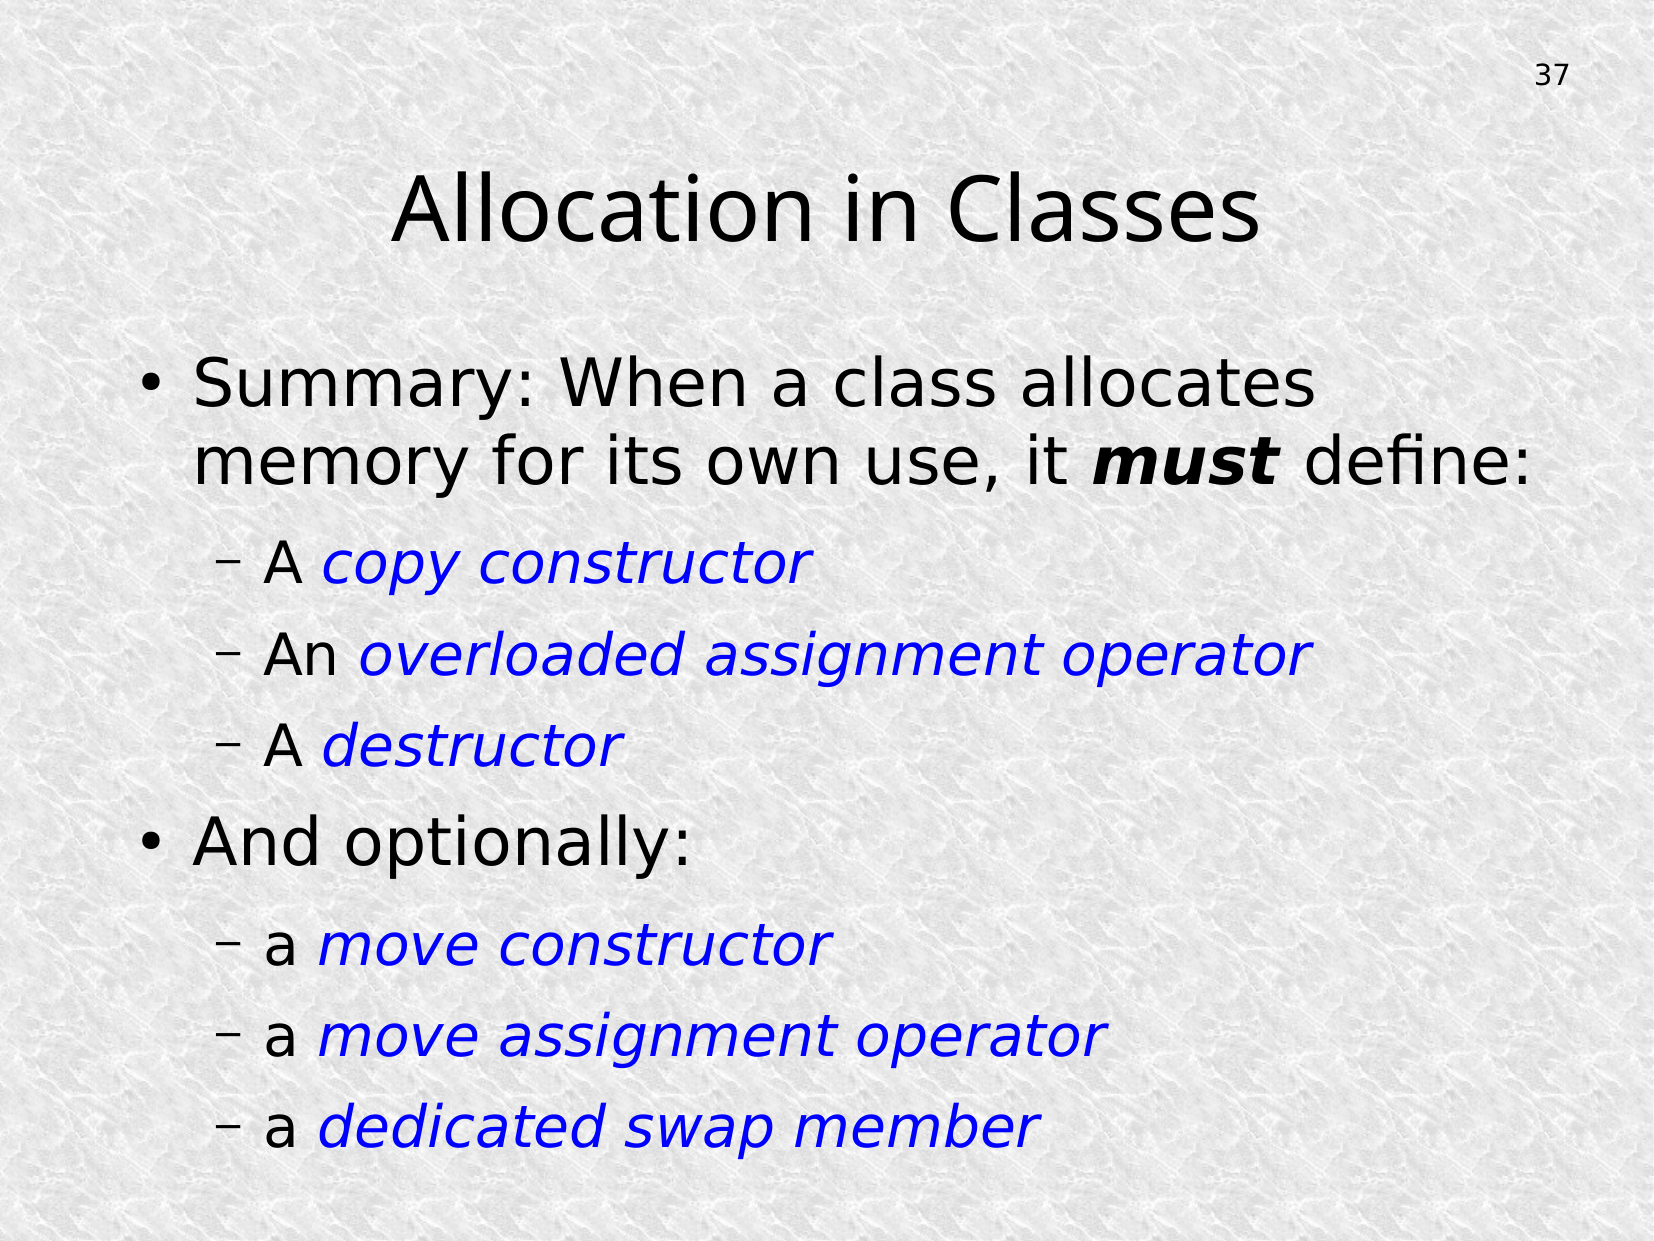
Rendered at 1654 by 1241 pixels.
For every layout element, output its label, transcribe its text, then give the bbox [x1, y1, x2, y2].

list Summary: When a class allocates memory for its own use, it must define: A copy constructor An overloaded assignment operator A destructor And optionally: a move constructor a move assignment operator a dedicated swap member [121, 344, 1593, 1196]
picture [0, 0, 1654, 1241]
title Allocation in Classes [121, 102, 1534, 311]
